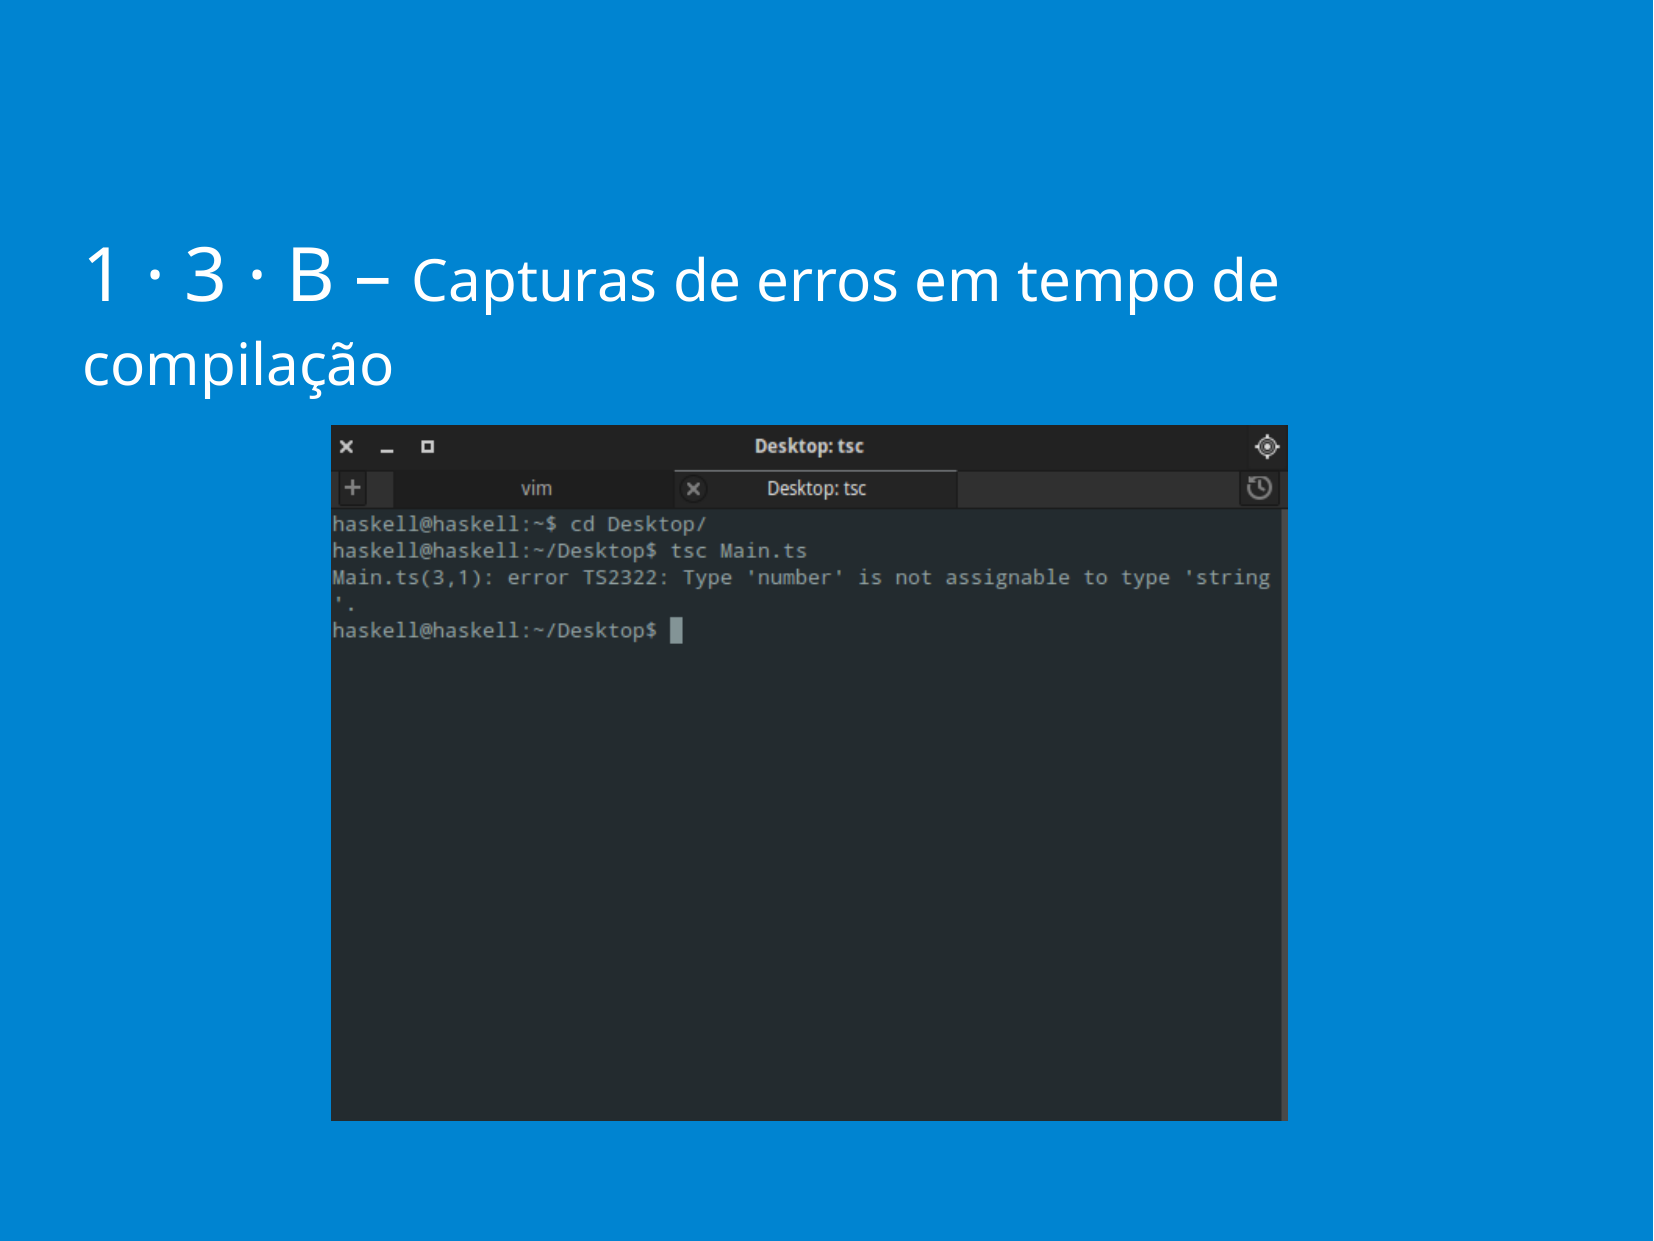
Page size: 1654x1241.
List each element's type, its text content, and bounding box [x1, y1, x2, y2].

title 1 · 3 · B – Capturas de erros em tempo de compilação [82, 248, 1571, 375]
picture [331, 425, 1288, 1121]
